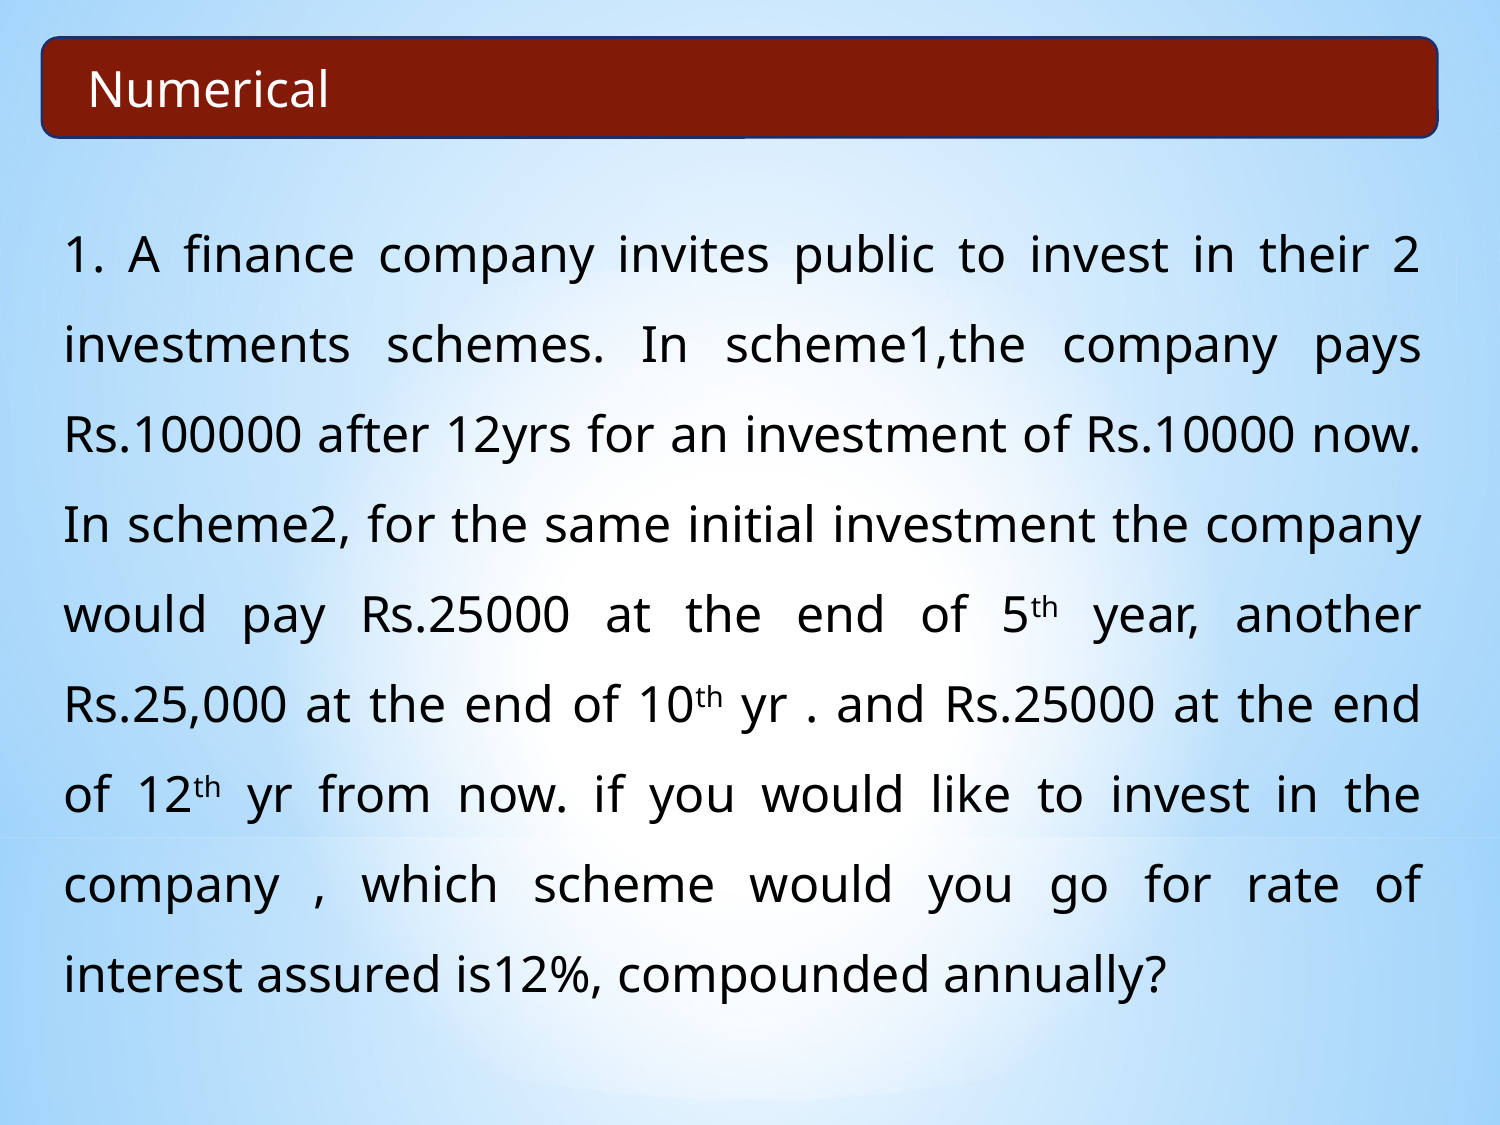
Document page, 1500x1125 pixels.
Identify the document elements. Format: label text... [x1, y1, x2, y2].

text_box Numerical [73, 49, 1403, 125]
text_box 1. A finance company invites public to invest in their 2 investments schemes. In scheme1,the company pays Rs.100000 after 12yrs for an investment of Rs.10000 now. In scheme2, for the same initial investment the company would pay Rs.25000 at the end of 5th year, another Rs.25,000 at the end of 10th yr . and Rs.25000 at the end of 12th yr from now. if you would like to invest in the company , which scheme would you go for rate of interest assured is12%, compounded annually? [24, 125, 1438, 1125]
text_box [41, 37, 1438, 125]
